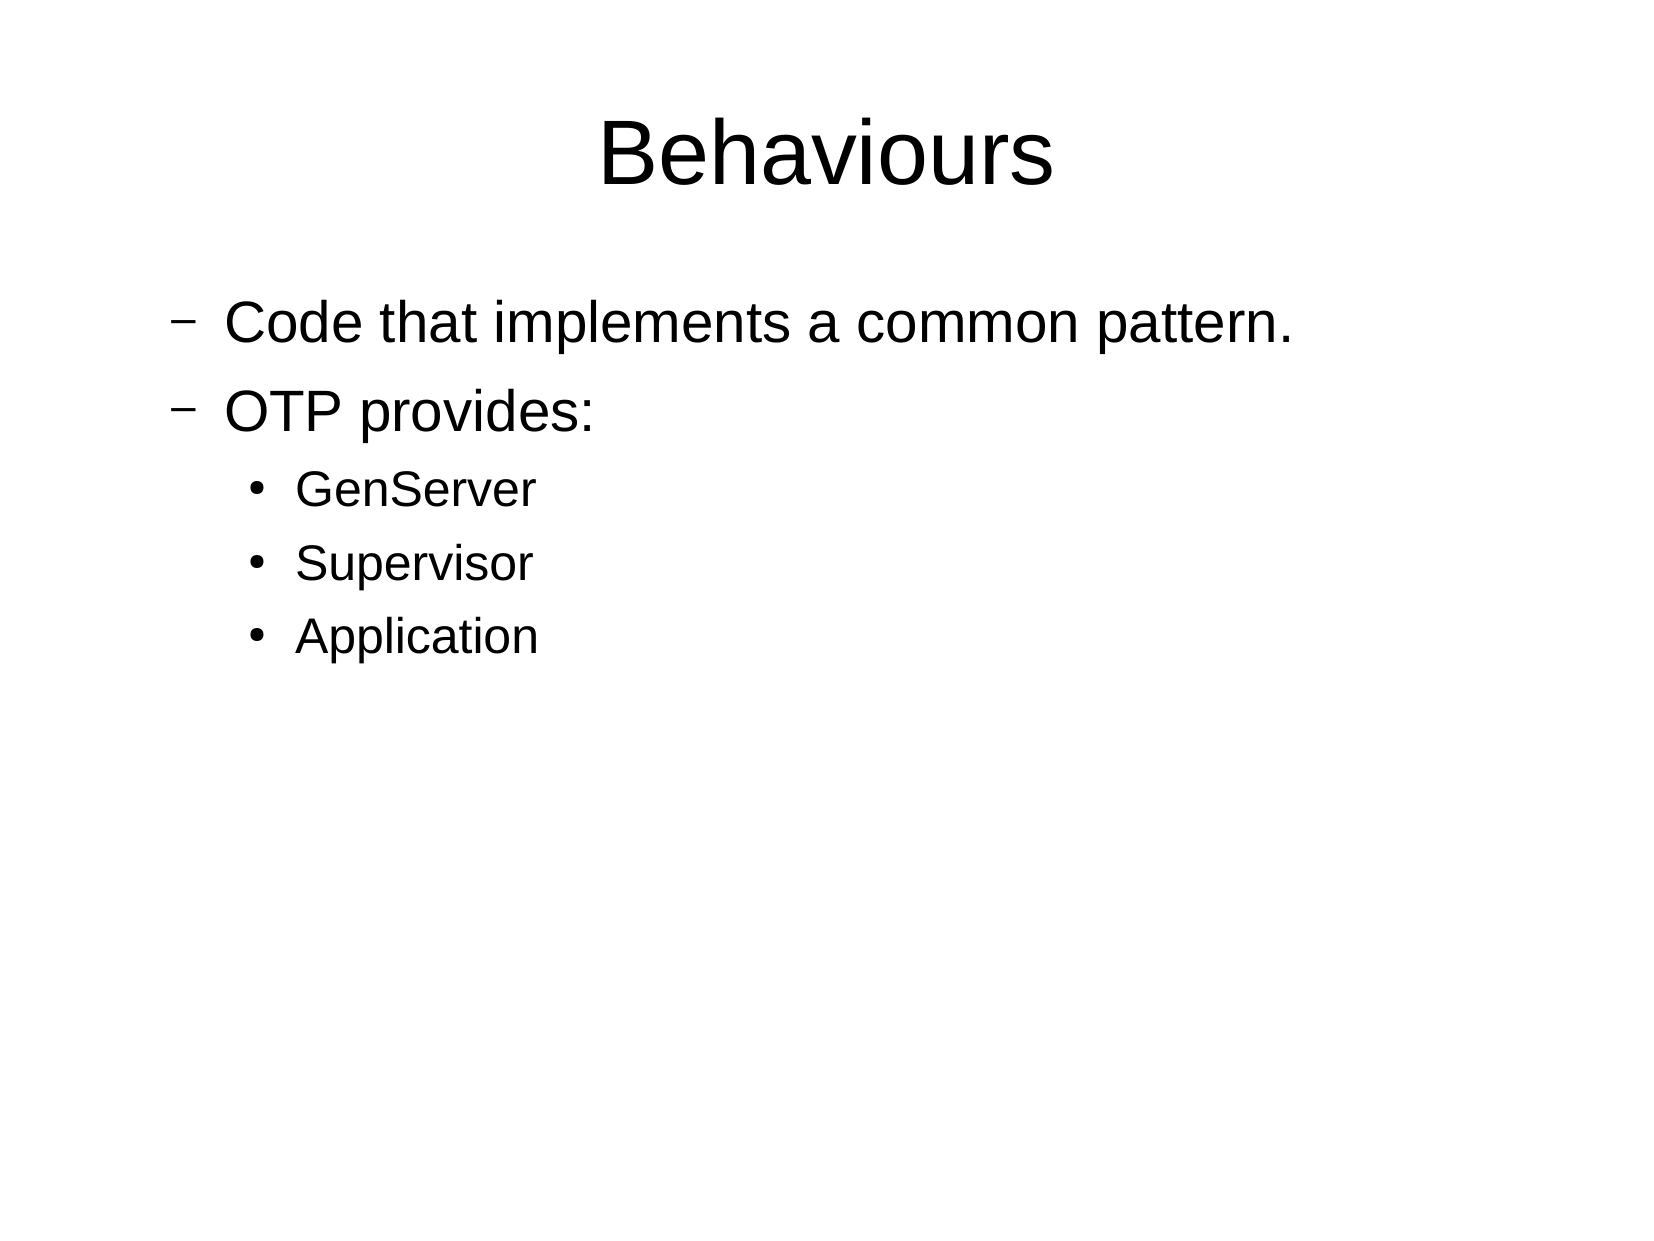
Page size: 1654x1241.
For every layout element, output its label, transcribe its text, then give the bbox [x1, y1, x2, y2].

title Behaviours [82, 49, 1571, 257]
list Code that implements a common pattern. OTP provides: GenServer Supervisor Application [82, 290, 1571, 1010]
